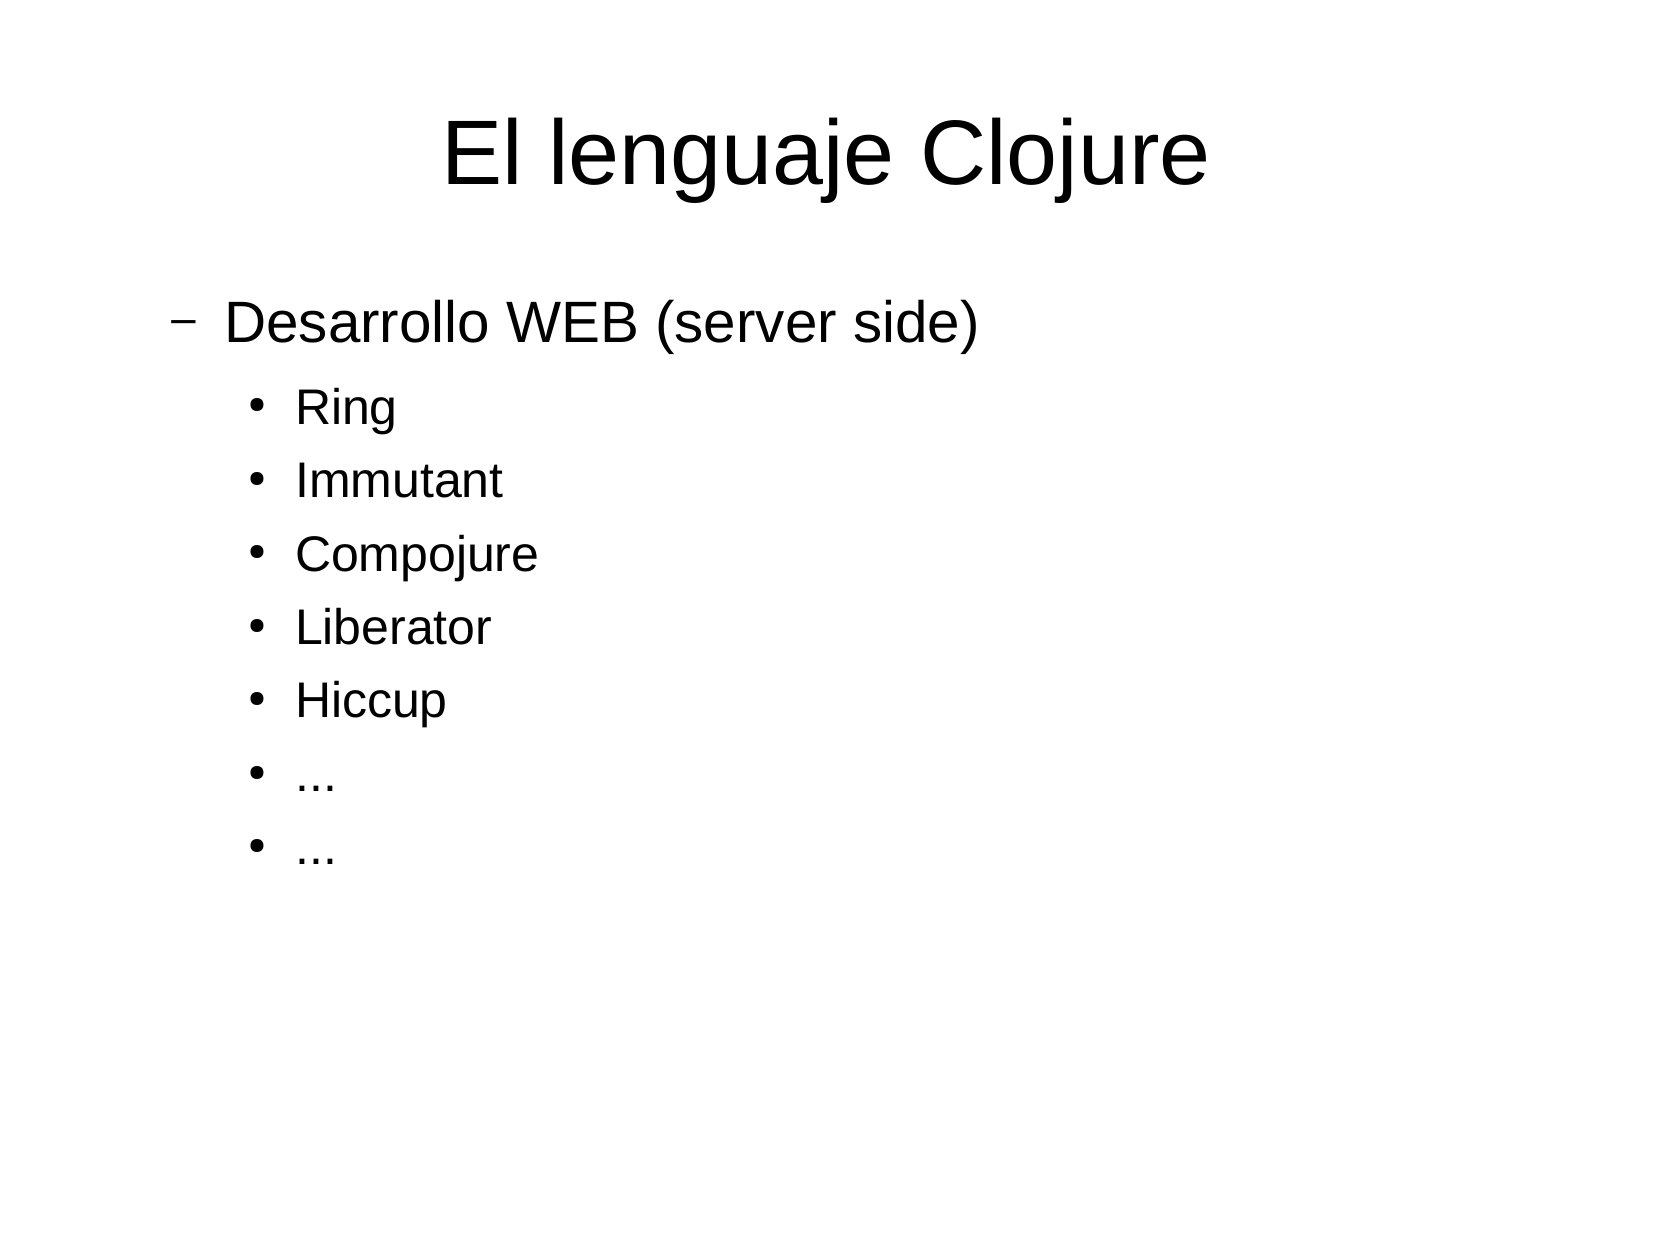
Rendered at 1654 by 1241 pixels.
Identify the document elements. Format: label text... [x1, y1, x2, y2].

title El lenguaje Clojure [82, 49, 1571, 257]
list Desarrollo WEB (server side) Ring Immutant Compojure Liberator Hiccup ... ... [82, 290, 1571, 1010]
